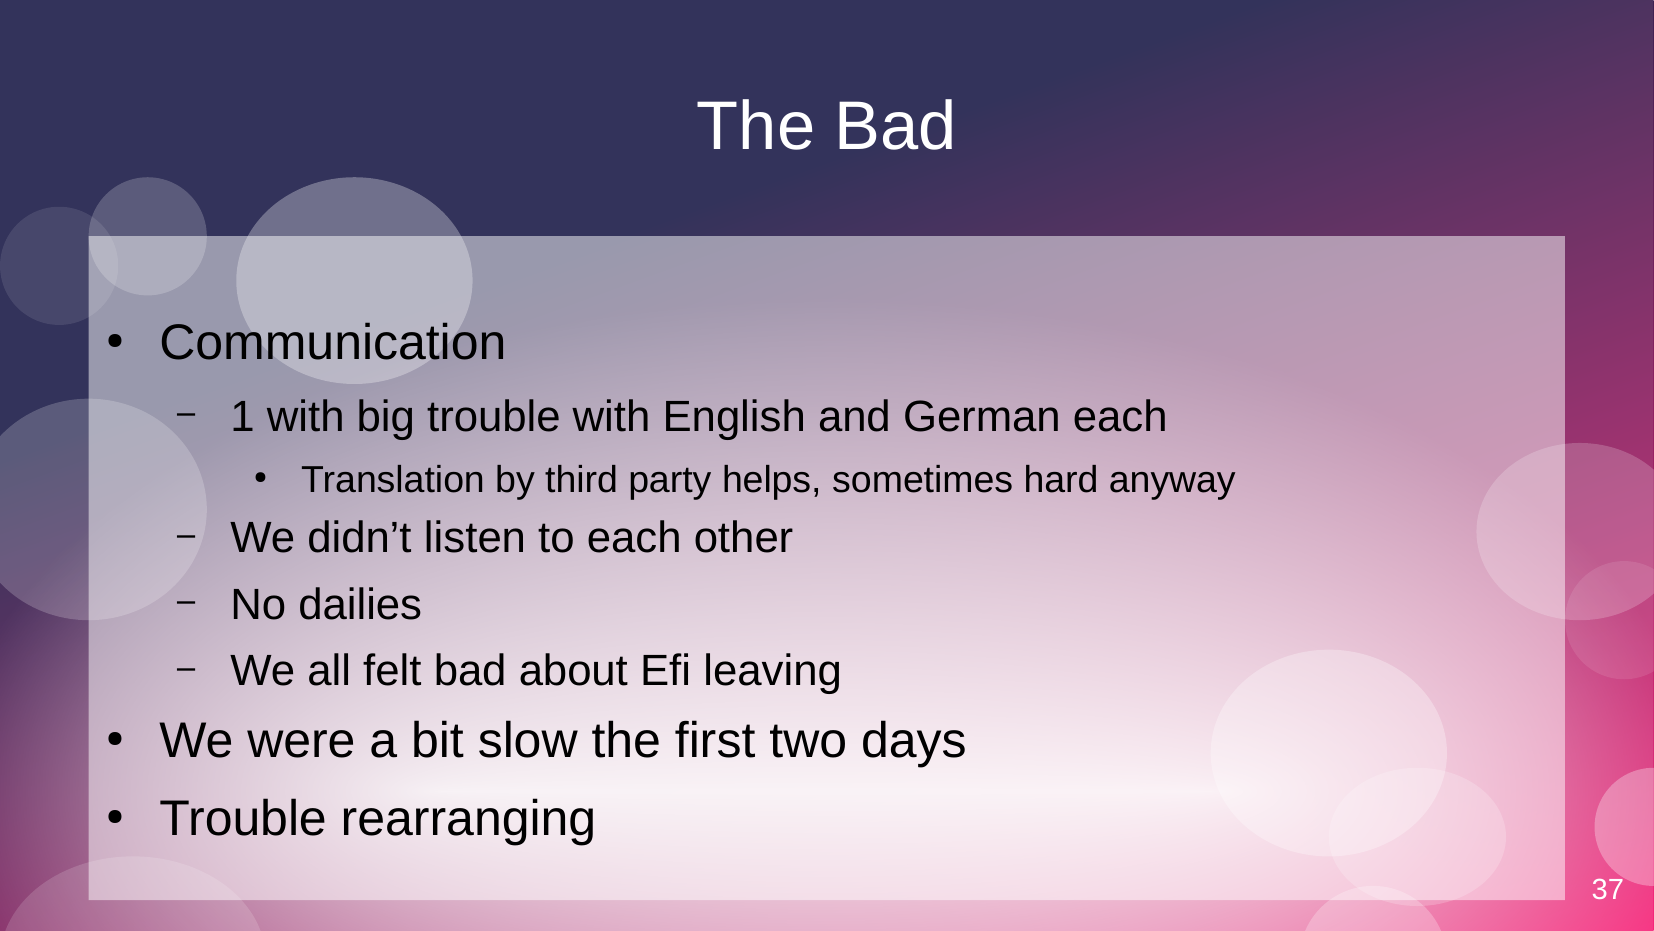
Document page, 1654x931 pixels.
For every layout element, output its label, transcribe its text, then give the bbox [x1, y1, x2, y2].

title The Bad [88, 44, 1565, 207]
list Communication 1 with big trouble with English and German each Translation by third party helps, sometimes hard anyway We didn’t listen to each other No dailies We all felt bad about Efi leaving We were a bit slow the first two days Trouble rearranging [88, 236, 1565, 901]
